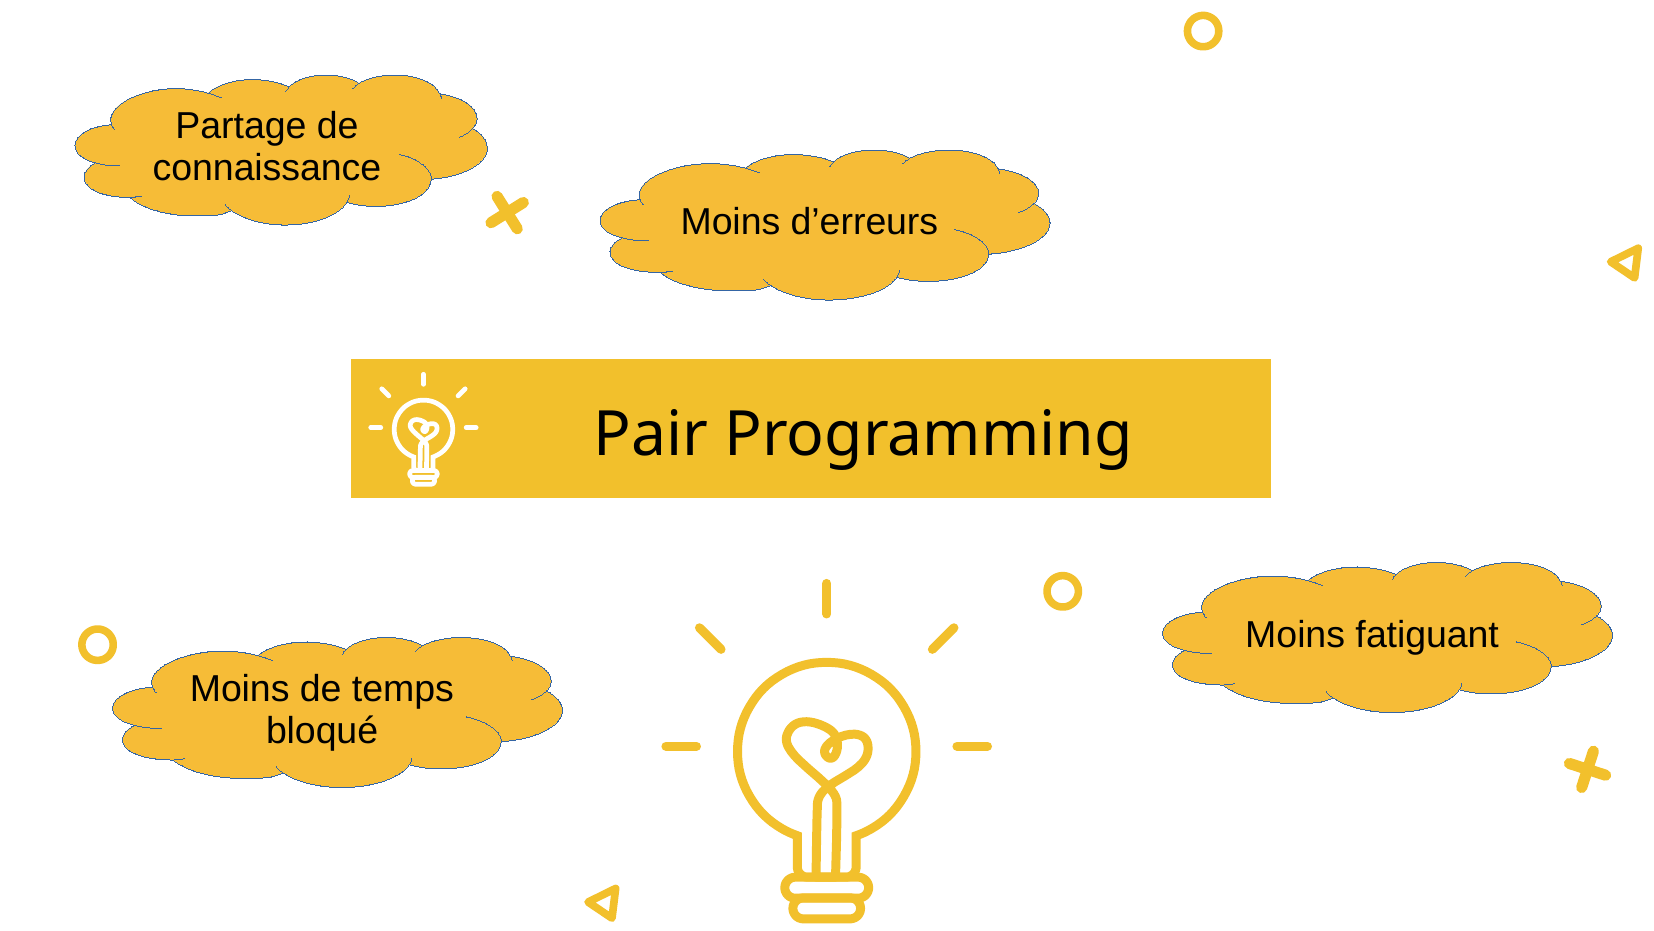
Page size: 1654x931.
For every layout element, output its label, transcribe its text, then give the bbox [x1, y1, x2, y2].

text_box Moins d’erreurs [600, 150, 1051, 301]
text_box Moins de temps bloqué [112, 637, 563, 788]
text_box Pair Programming [487, 339, 1241, 523]
text_box Partage de connaissance [74, 75, 488, 226]
text_box Moins fatiguant [1162, 562, 1613, 713]
